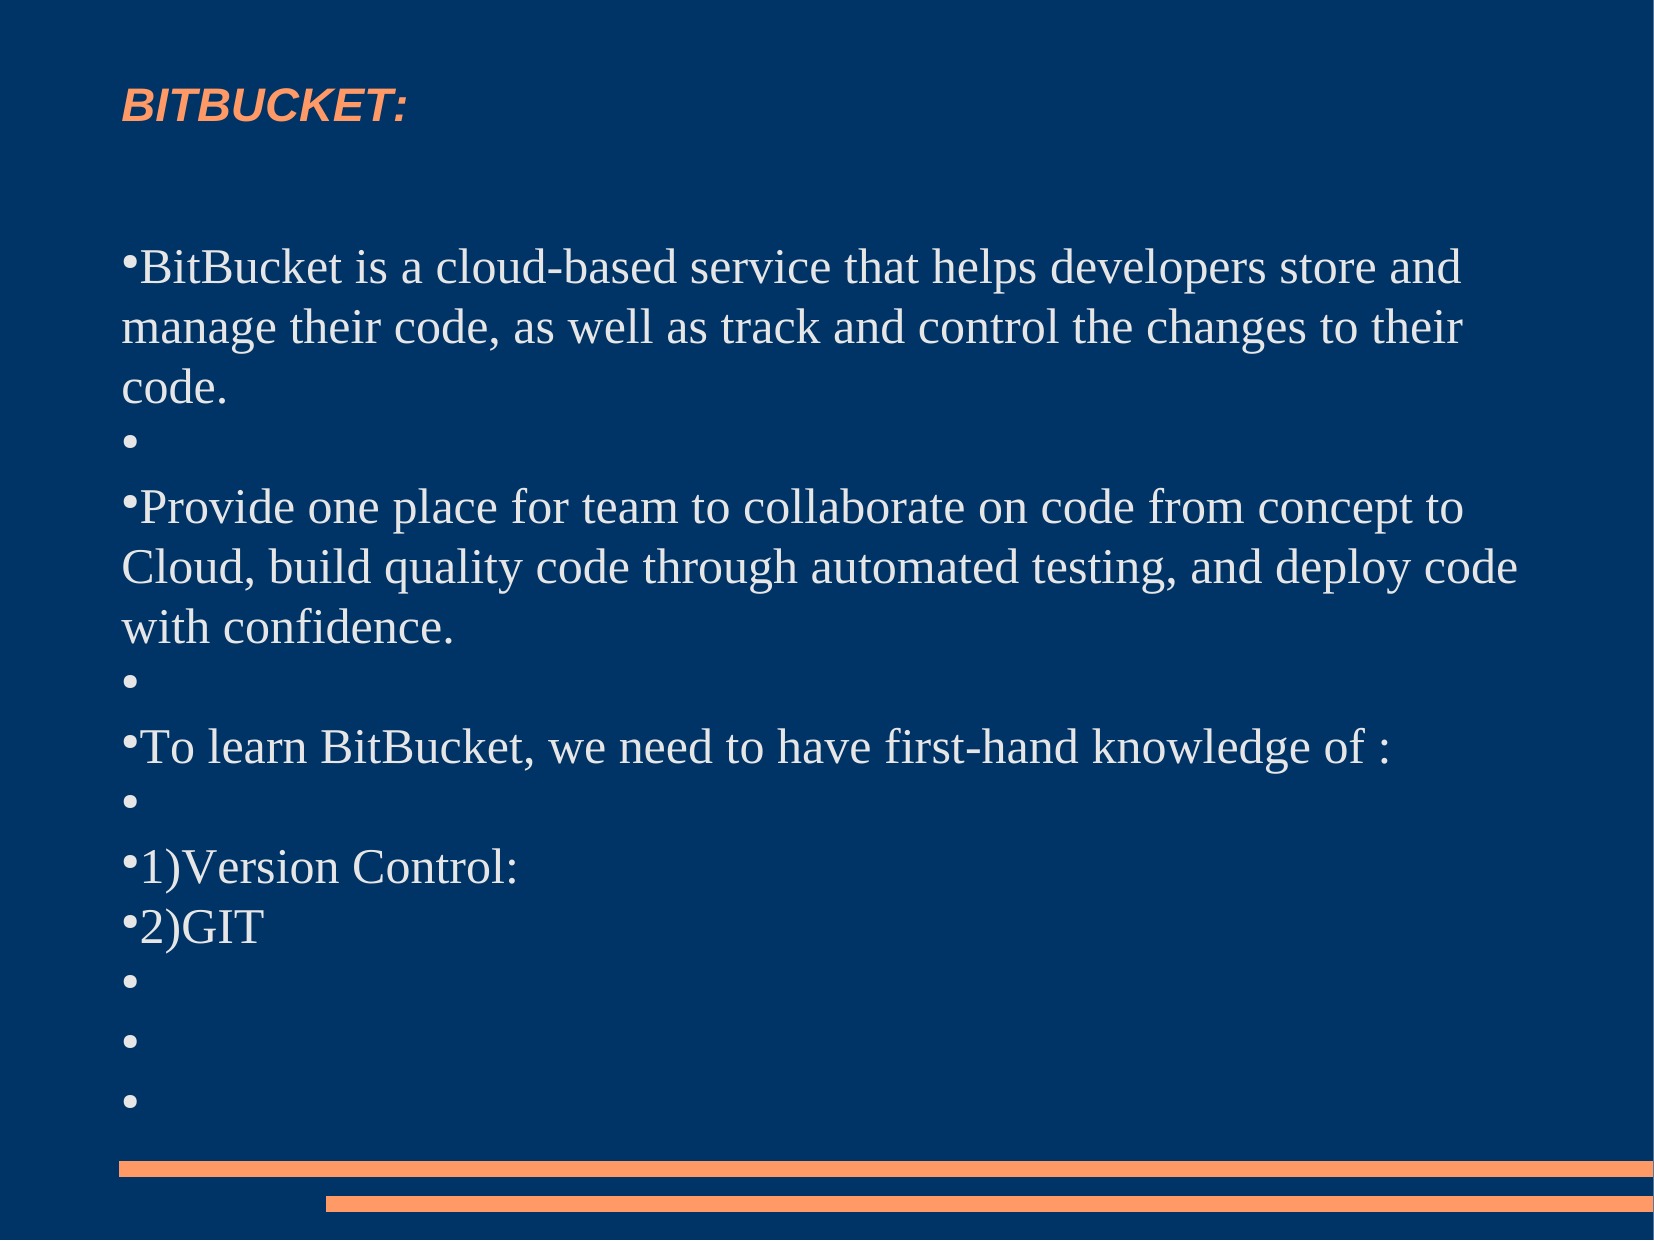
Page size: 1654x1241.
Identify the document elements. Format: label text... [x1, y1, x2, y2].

title BITBUCKET: [121, 0, 1534, 207]
list BitBucket is a cloud-based service that helps developers store and manage their code, as well as track and control the changes to their code. Provide one place for team to collaborate on code from concept to Cloud, build quality code through automated testing, and deploy code with confidence. To learn BitBucket, we need to have first-hand knowledge of : 1)Version Control: 2)GIT [121, 233, 1561, 1078]
